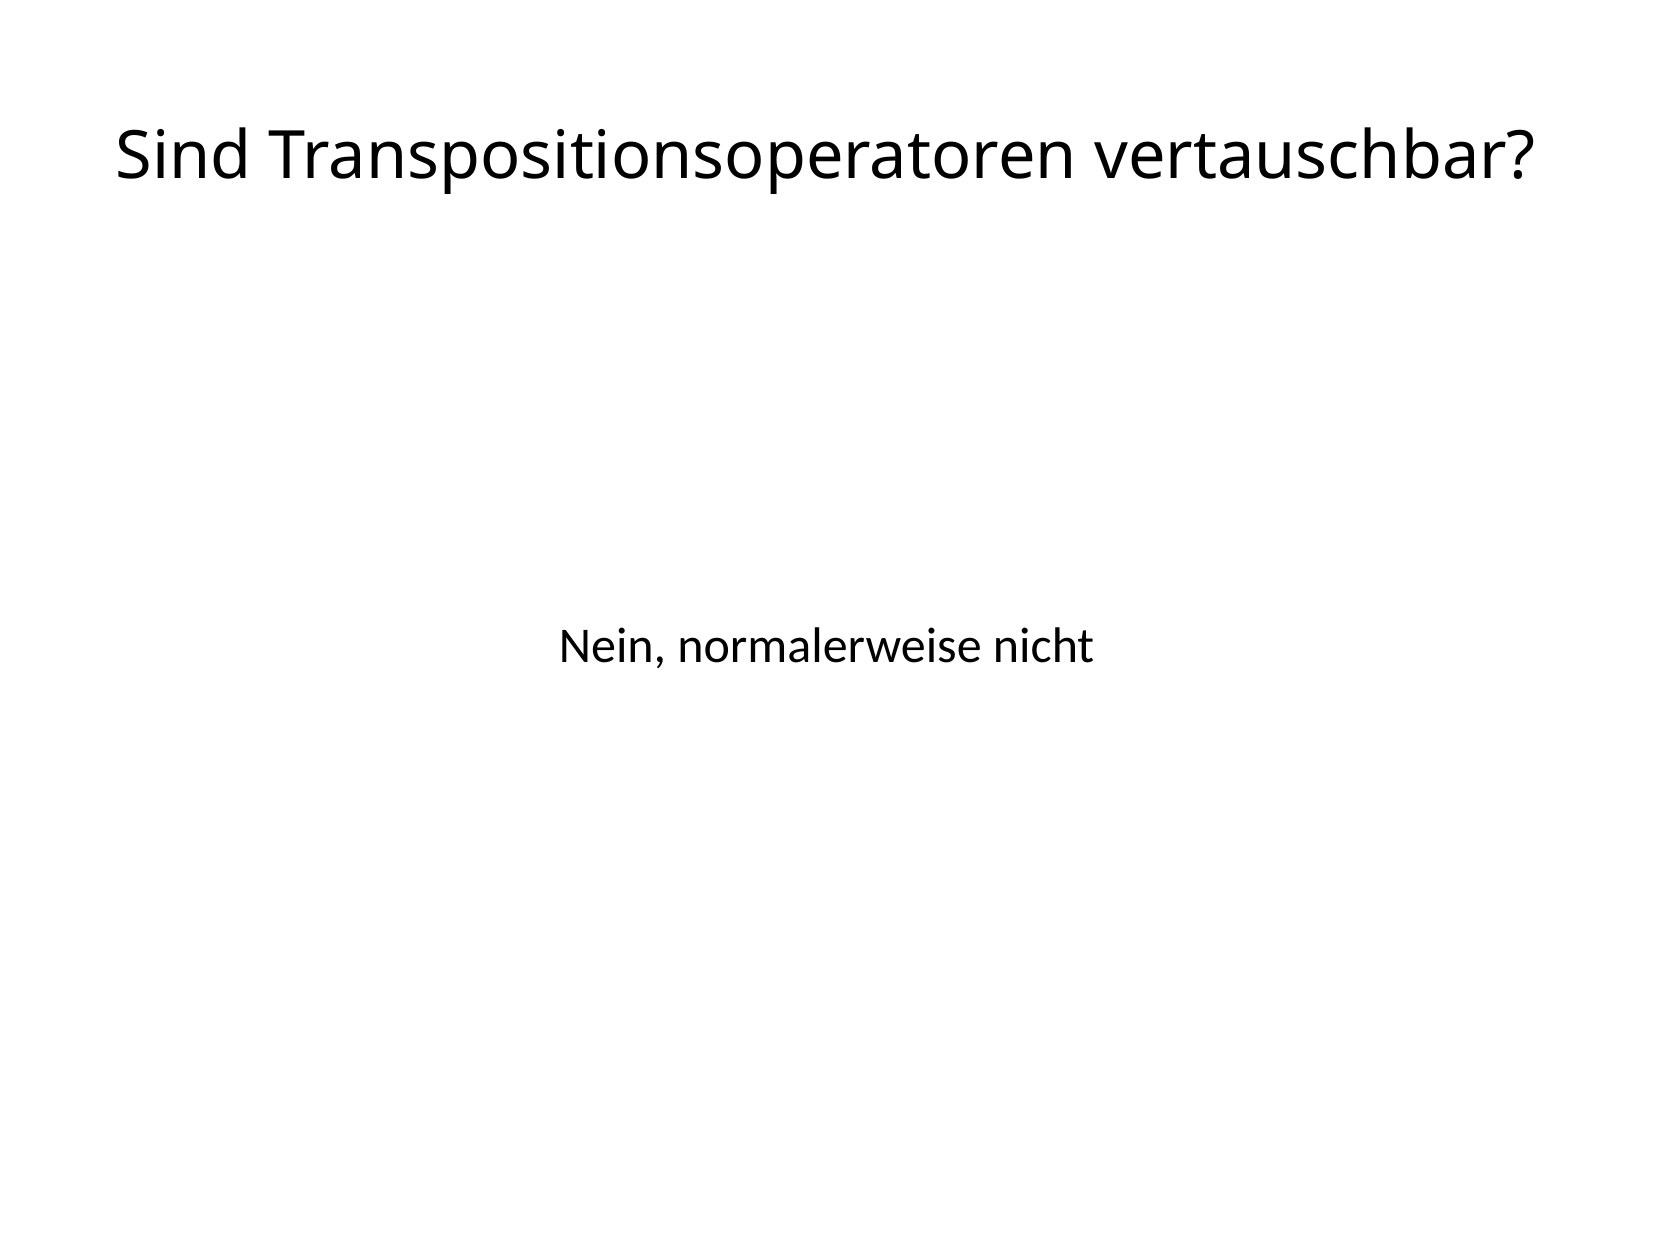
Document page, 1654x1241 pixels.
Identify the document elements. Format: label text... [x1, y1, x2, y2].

subtitle Nein, normalerweise nicht [82, 290, 1571, 1010]
title Sind Transpositionsoperatoren vertauschbar? [82, 49, 1571, 257]
